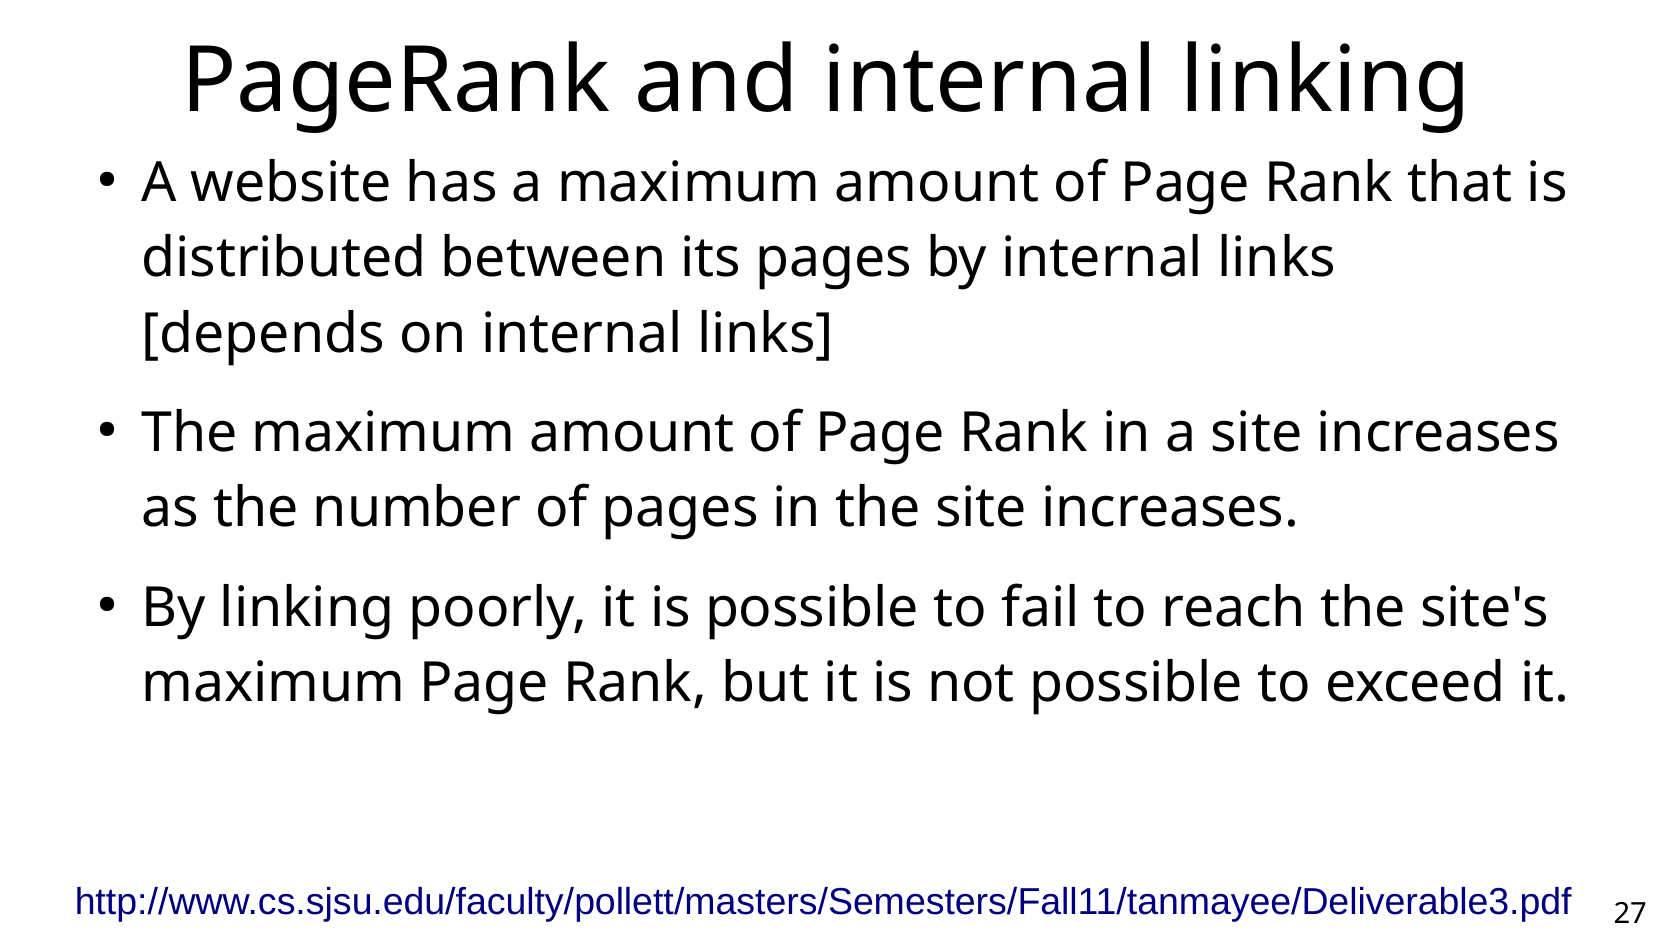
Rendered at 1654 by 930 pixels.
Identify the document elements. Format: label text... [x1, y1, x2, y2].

list A website has a maximum amount of Page Rank that is distributed between its pages by internal links [depends on internal links] The maximum amount of Page Rank in a site increases as the number of pages in the site increases. By linking poorly, it is possible to fail to reach the site's maximum Page Rank, but it is not possible to exceed it. [82, 142, 1571, 862]
title PageRank and internal linking [82, 0, 1571, 142]
text_box http://www.cs.sjsu.edu/faculty/pollett/masters/Semesters/Fall11/tanmayee/Deliverable3.pdf [60, 873, 1591, 930]
